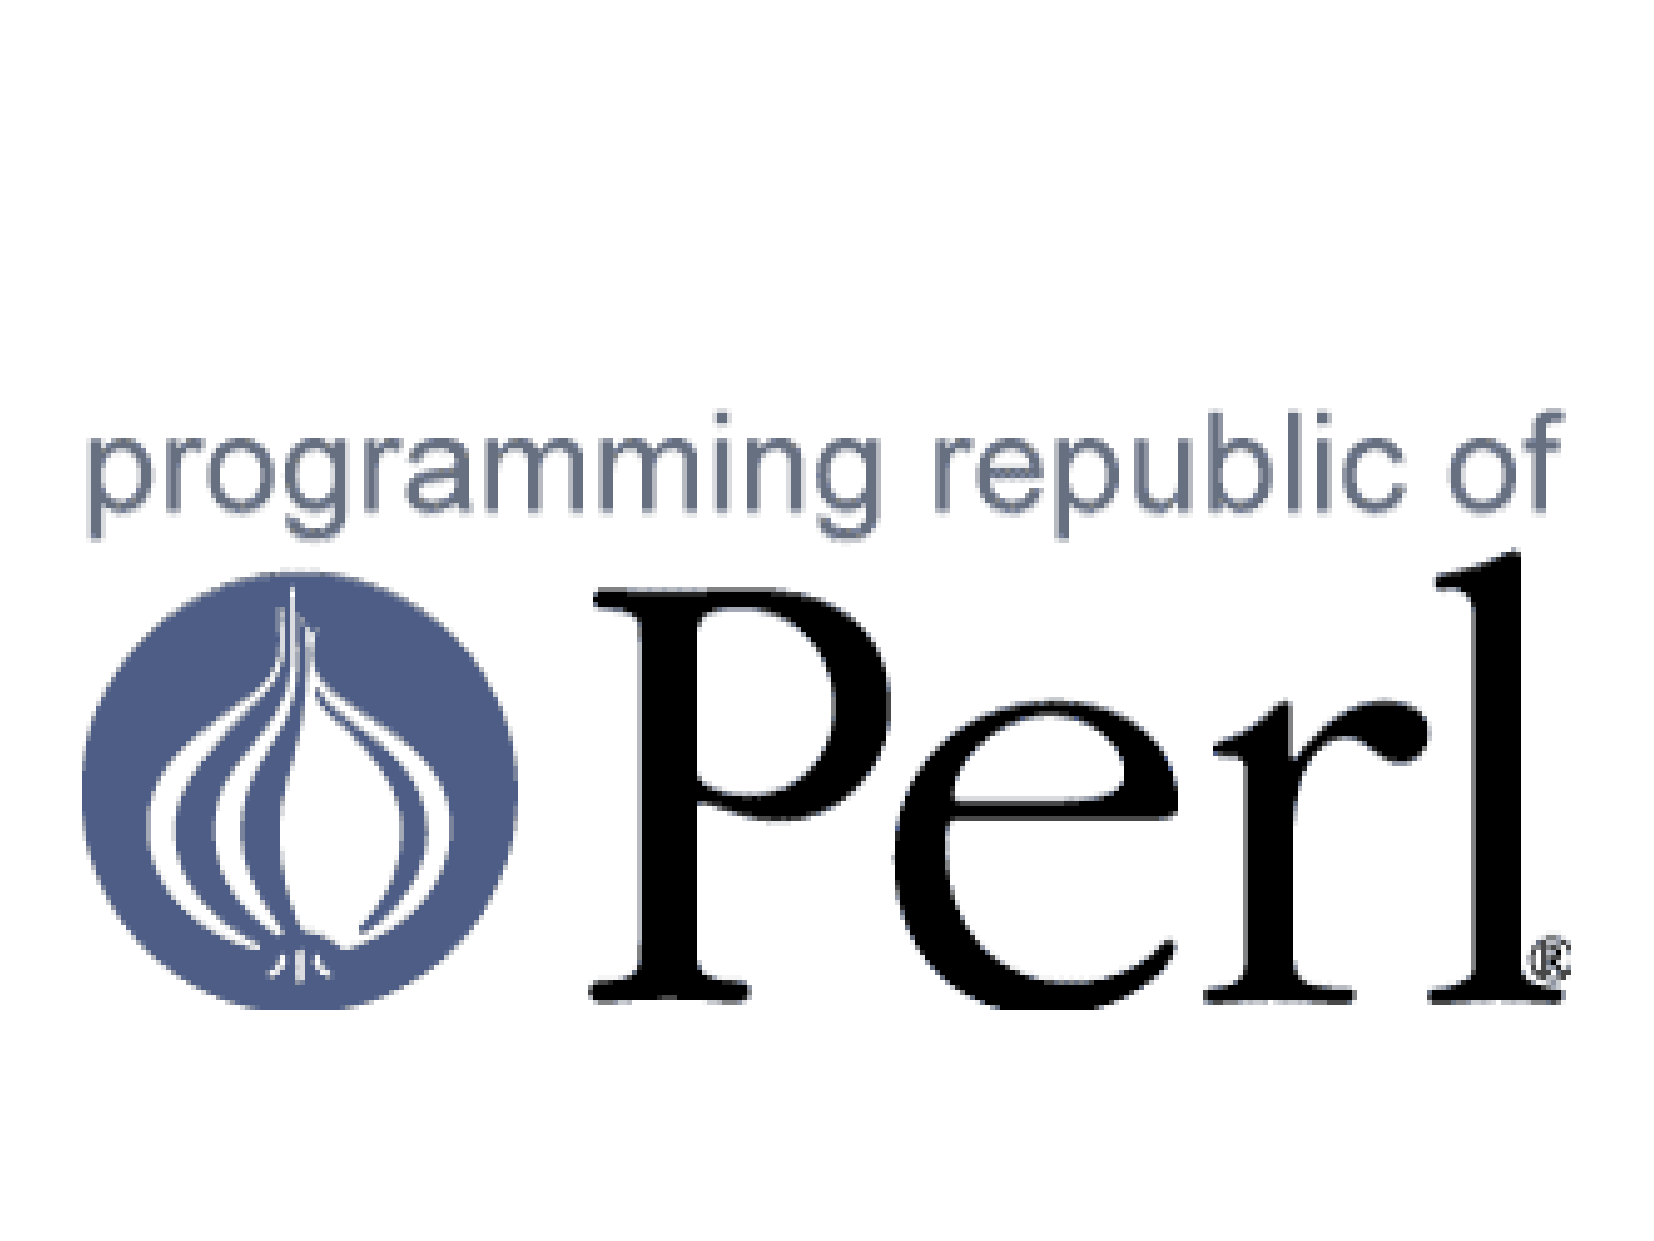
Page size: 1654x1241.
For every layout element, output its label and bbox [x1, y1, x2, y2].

picture [82, 389, 1571, 1010]
